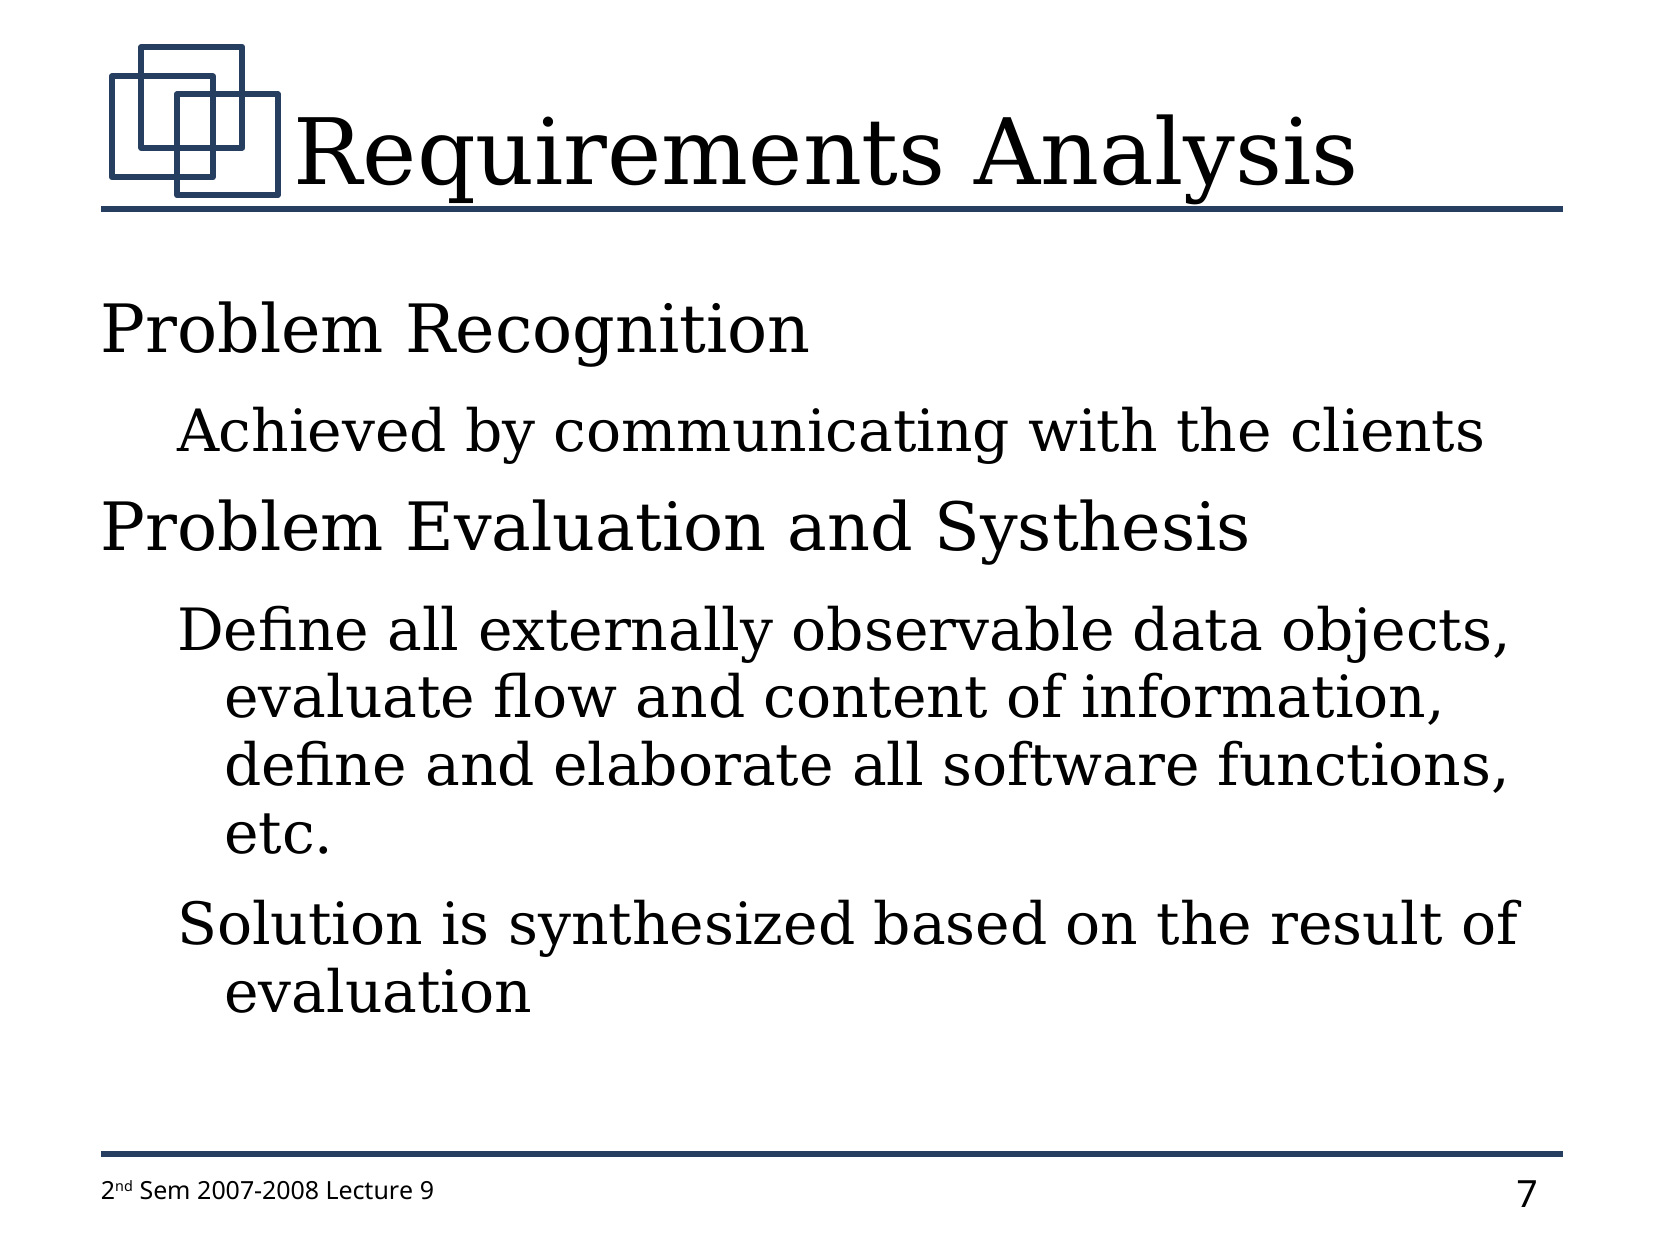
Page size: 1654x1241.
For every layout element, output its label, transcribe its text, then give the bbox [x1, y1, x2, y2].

title Requirements Analysis [82, 49, 1571, 257]
list Problem Recognition Achieved by communicating with the clients Problem Evaluation and Systhesis Define all externally observable data objects, evaluate flow and content of information, define and elaborate all software functions, etc. Solution is synthesized based on the result of evaluation [82, 290, 1571, 1109]
